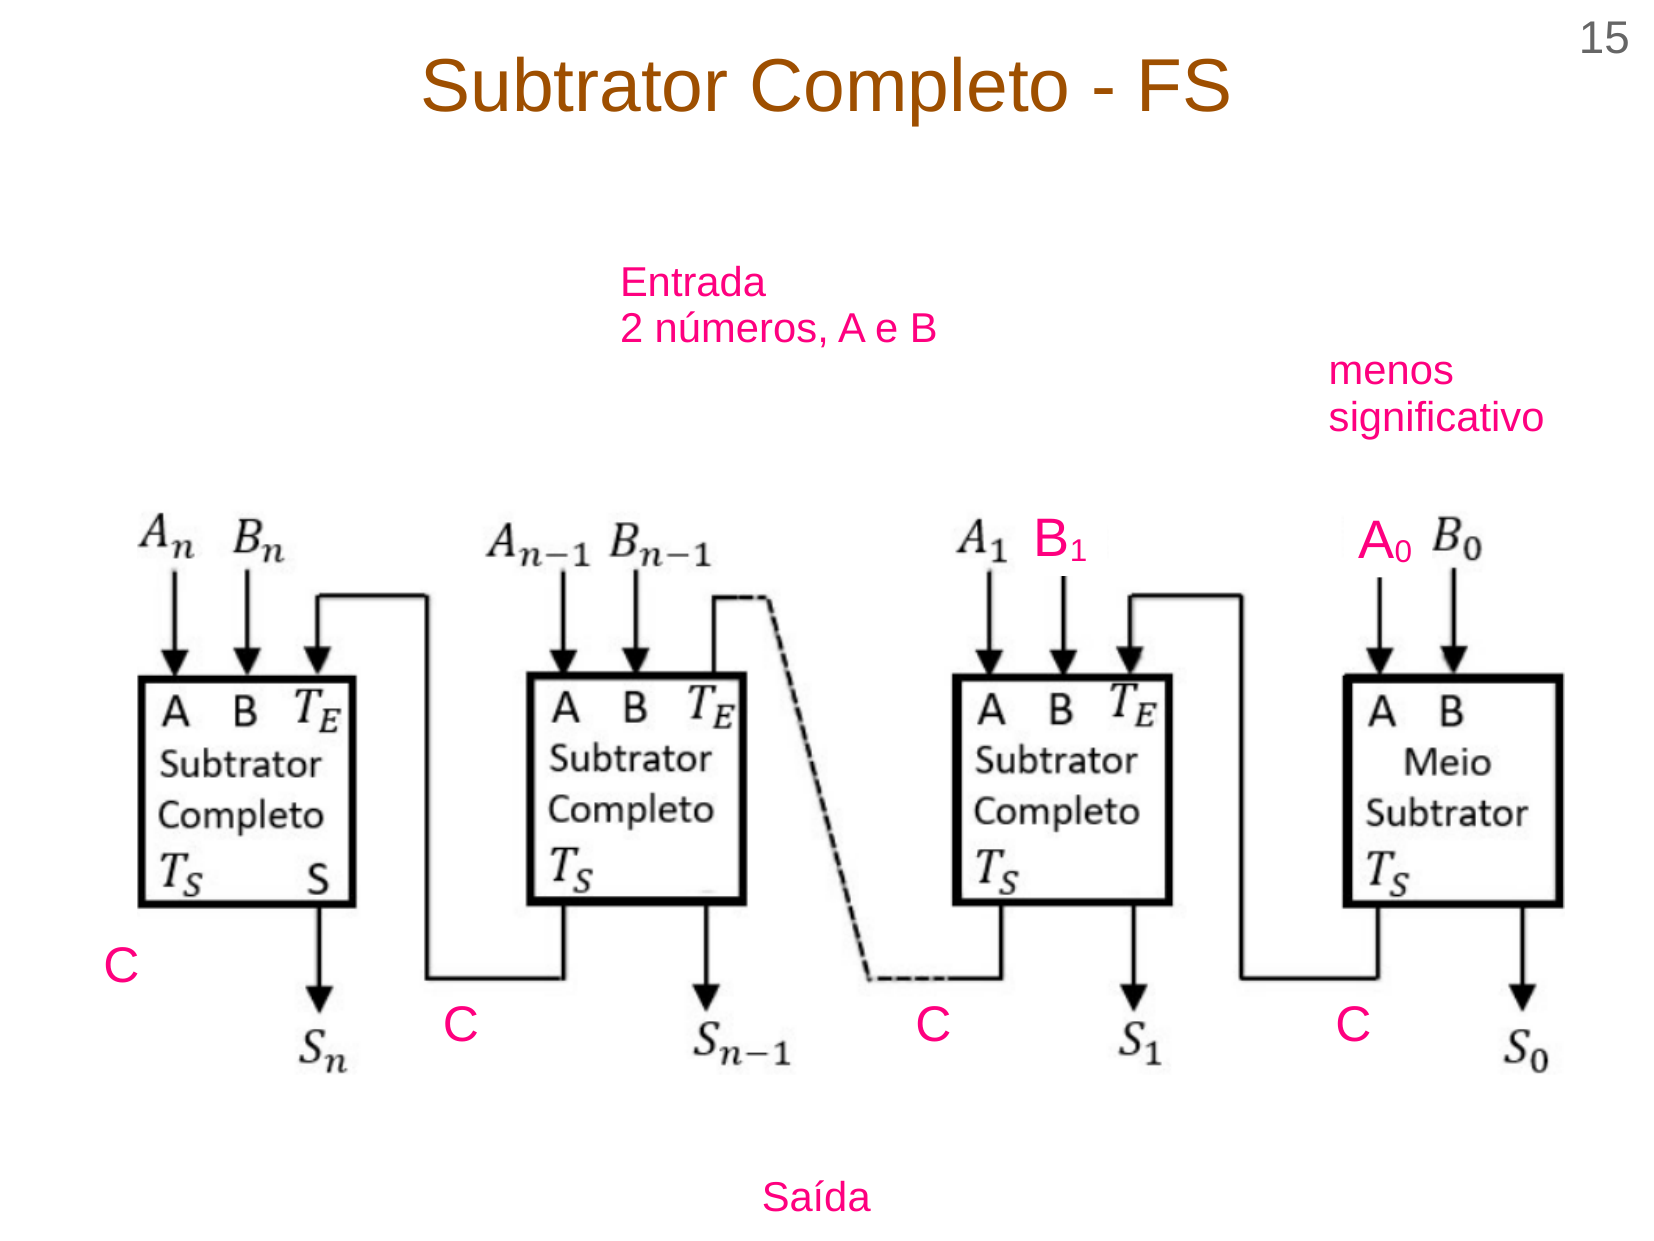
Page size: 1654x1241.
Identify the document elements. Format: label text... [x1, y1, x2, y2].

text_box C [900, 989, 967, 1060]
text_box A0 [1343, 501, 1433, 578]
text_box C [428, 989, 494, 1060]
text_box Entrada 2 números, A e B [605, 250, 953, 359]
title Subtrator Completo - FS [59, 29, 1595, 148]
text_box Saída [747, 1166, 886, 1228]
text_box B1 [1018, 500, 1108, 576]
picture [137, 507, 1565, 1078]
text_box C [88, 930, 155, 1001]
text_box C [1320, 989, 1387, 1060]
text_box menos significativo [1313, 339, 1560, 477]
